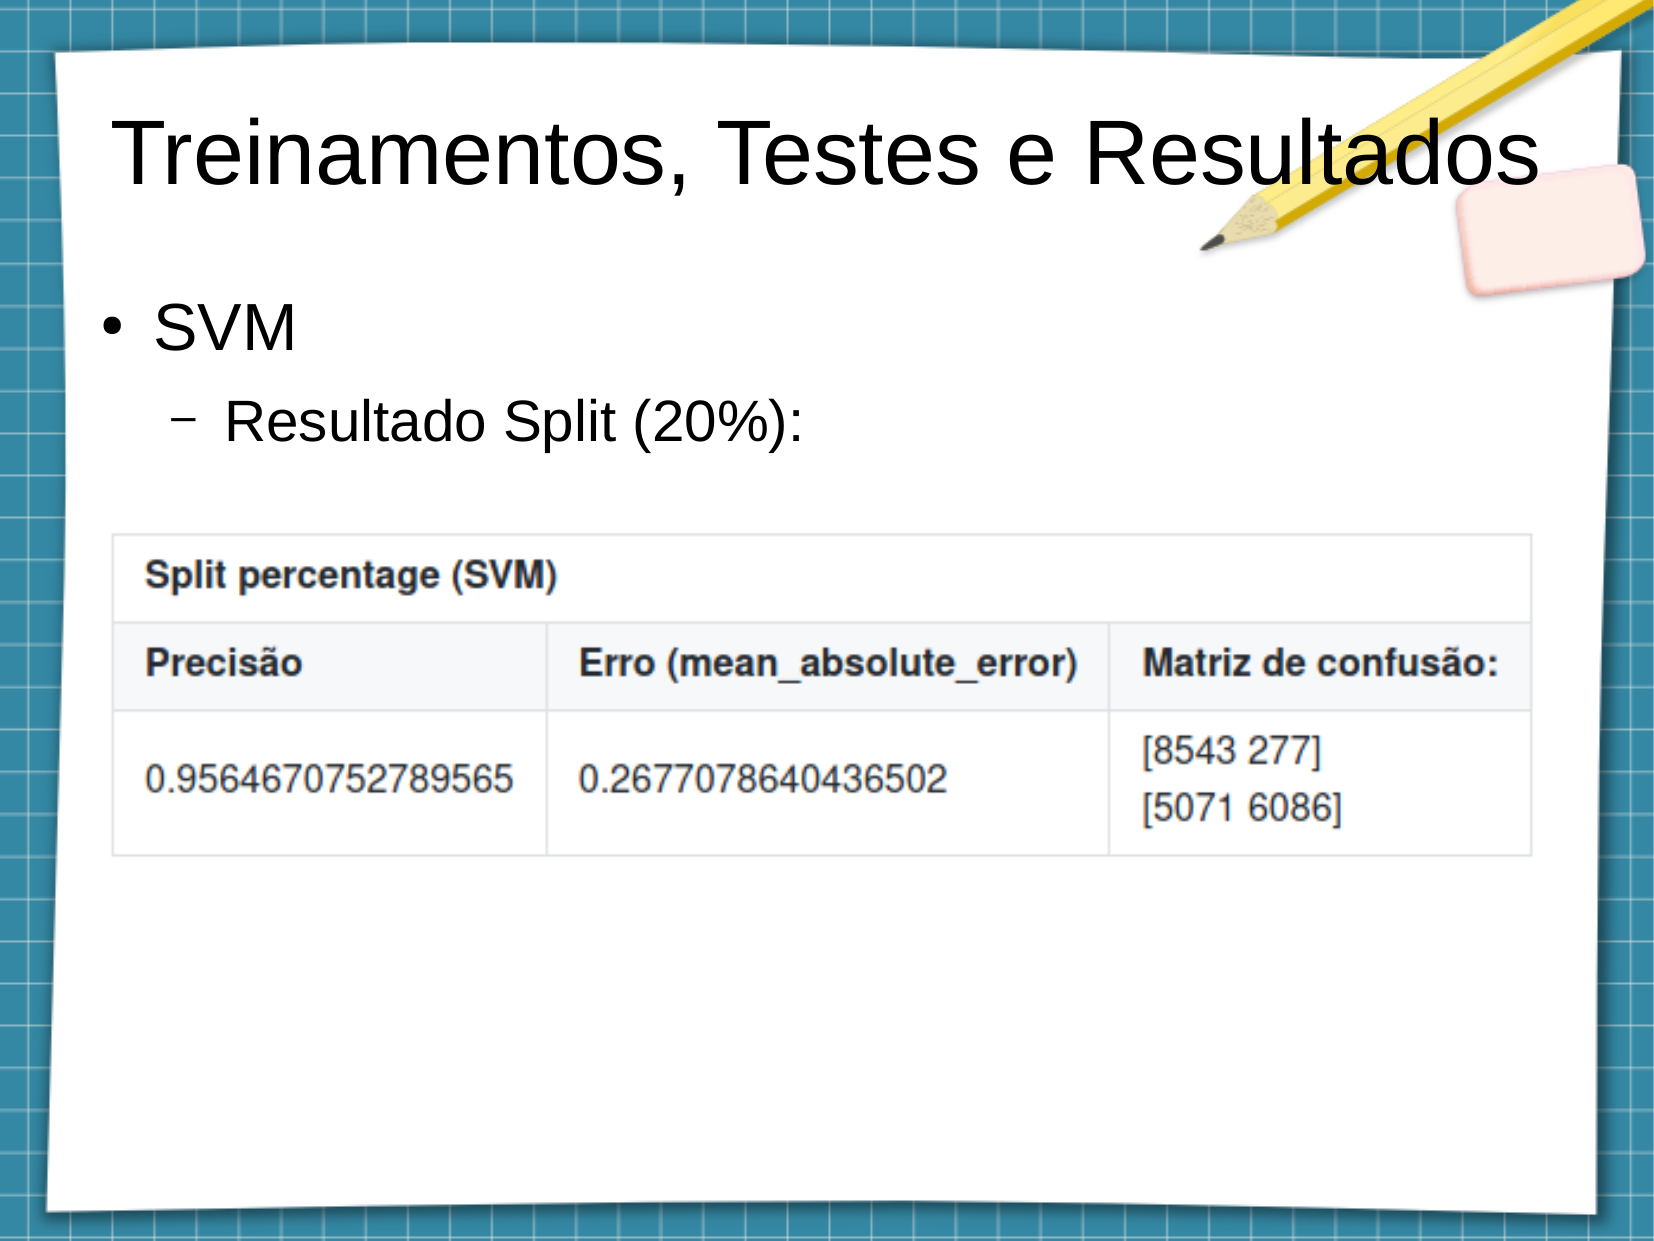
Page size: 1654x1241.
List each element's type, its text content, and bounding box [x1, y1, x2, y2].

title Treinamentos, Testes e Resultados [82, 49, 1571, 257]
picture [0, 0, 1654, 1241]
list SVM Resultado Split (20%): [82, 290, 1571, 1010]
